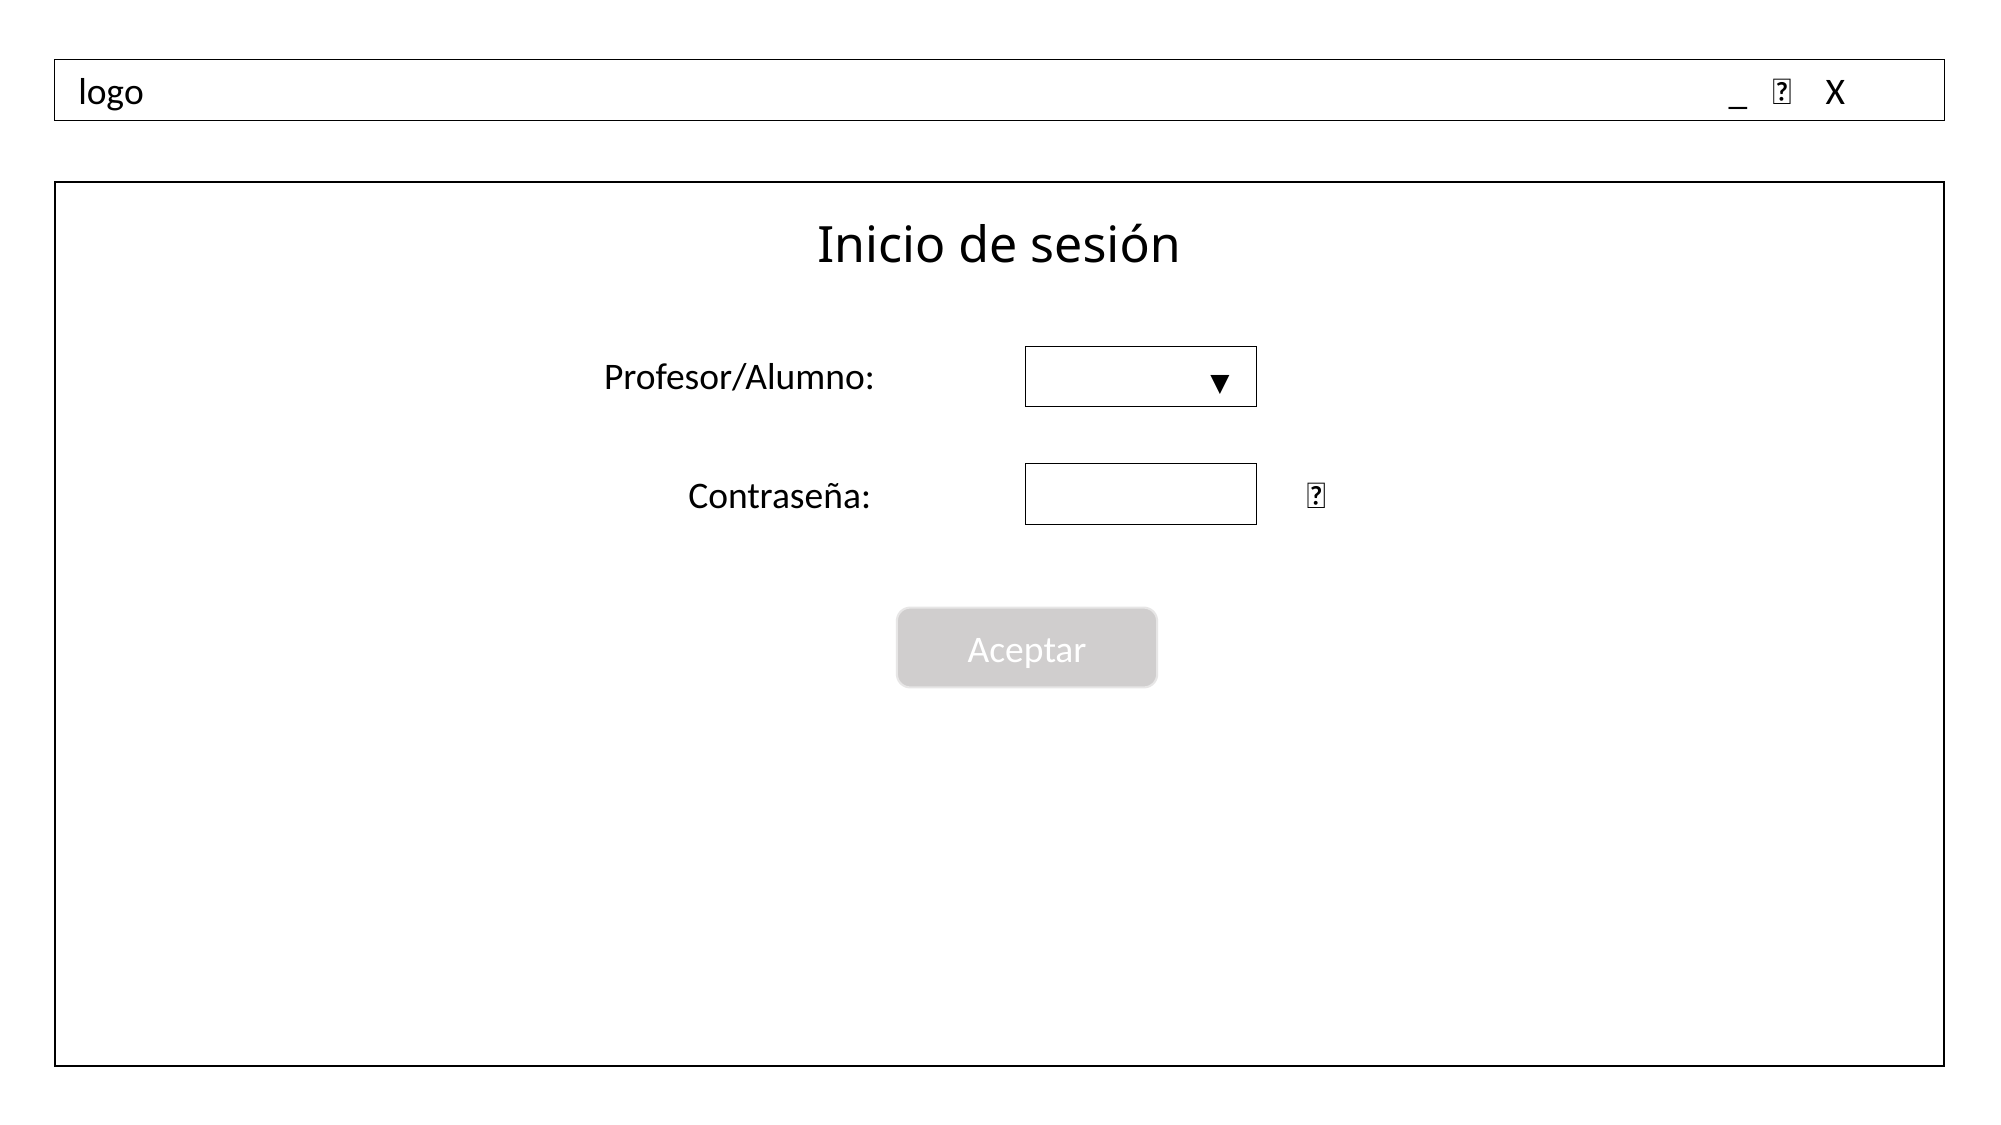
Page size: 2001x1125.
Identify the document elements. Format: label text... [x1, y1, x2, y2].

text_box logo _ 🔲 X [54, 59, 1944, 120]
text_box 👀 [1291, 463, 1381, 525]
text_box Inicio de sesión [673, 205, 1326, 281]
text_box Aceptar [896, 607, 1158, 688]
text_box Contraseña: [673, 463, 1001, 525]
text_box ▼ [1026, 346, 1257, 407]
text_box [1025, 463, 1257, 525]
text_box Profesor/Alumno: [589, 344, 1026, 407]
